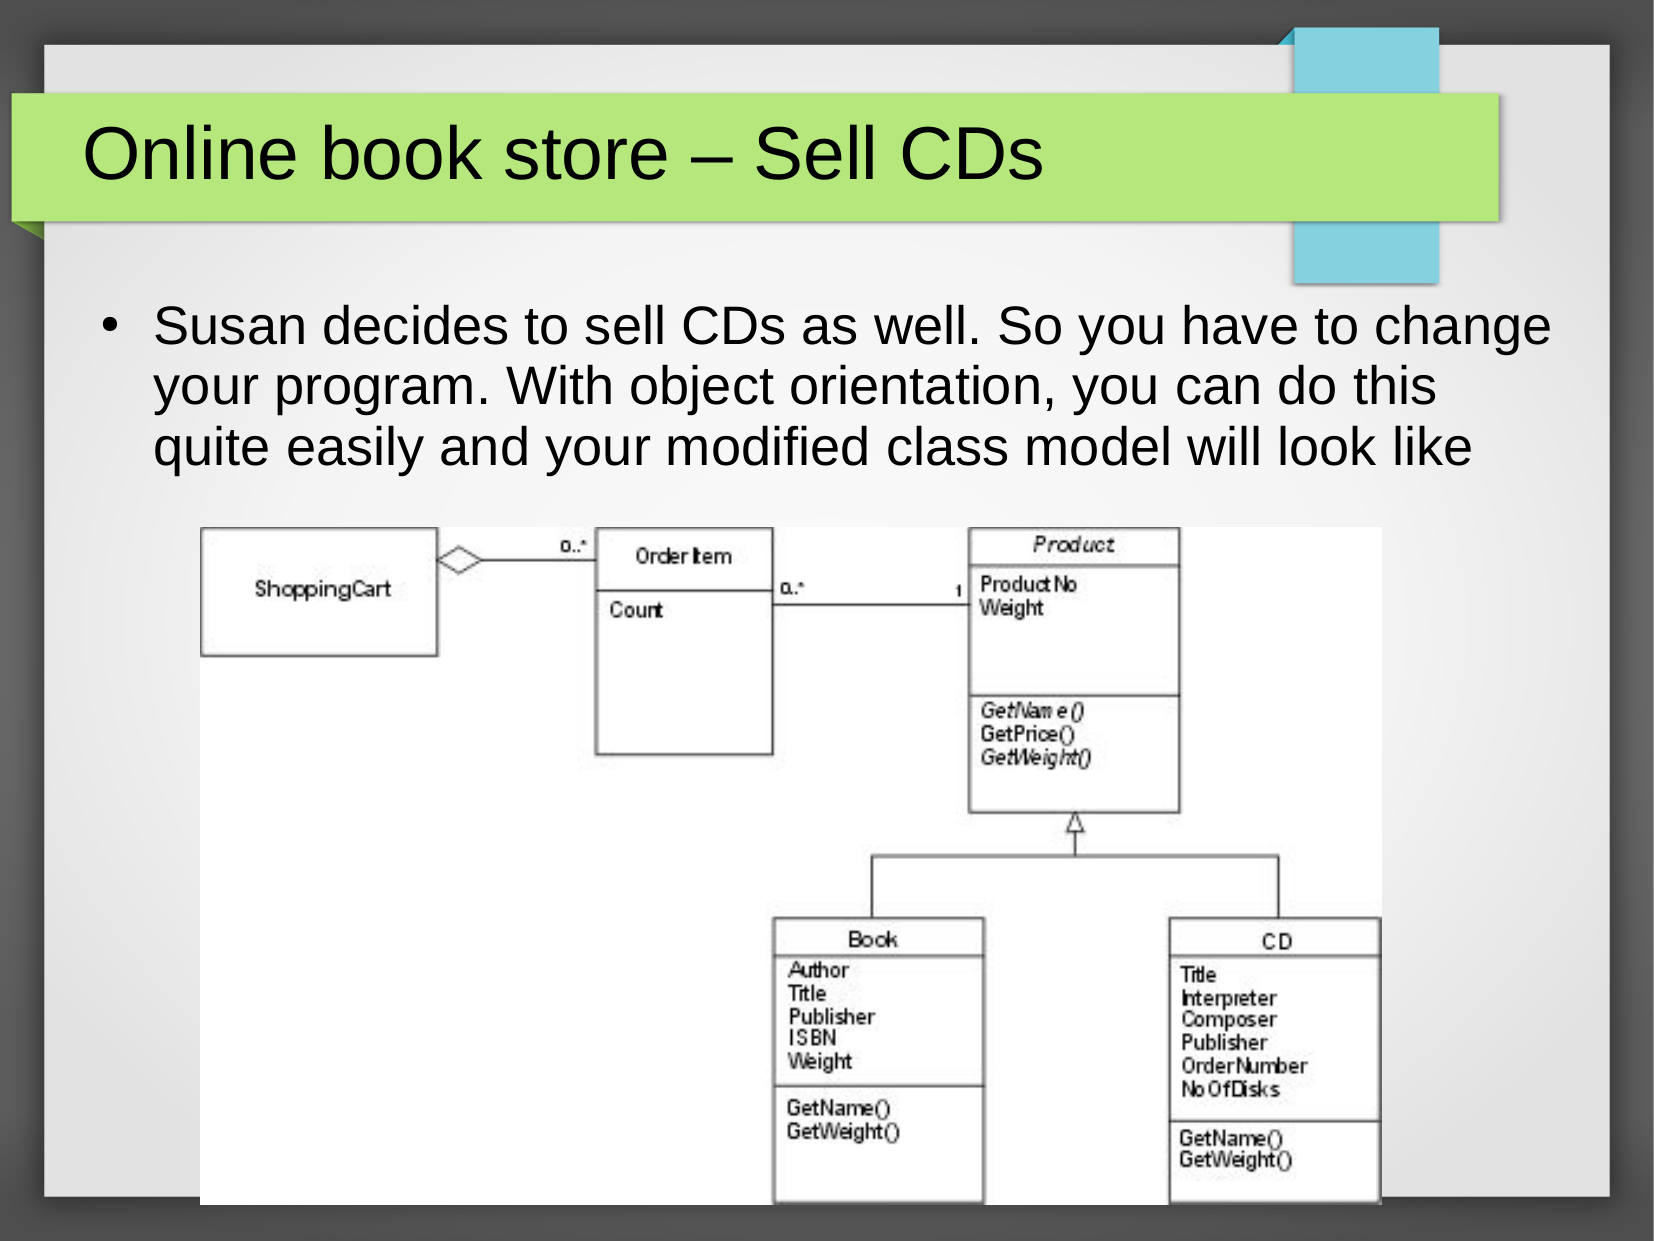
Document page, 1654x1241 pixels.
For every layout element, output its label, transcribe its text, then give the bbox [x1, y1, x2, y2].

picture [0, 0, 1654, 1241]
list Susan decides to sell CDs as well. So you have to change your program. With object orientation, you can do this quite easily and your modified class model will look like [82, 295, 1571, 1130]
title Online book store – Sell CDs [82, 94, 1264, 213]
